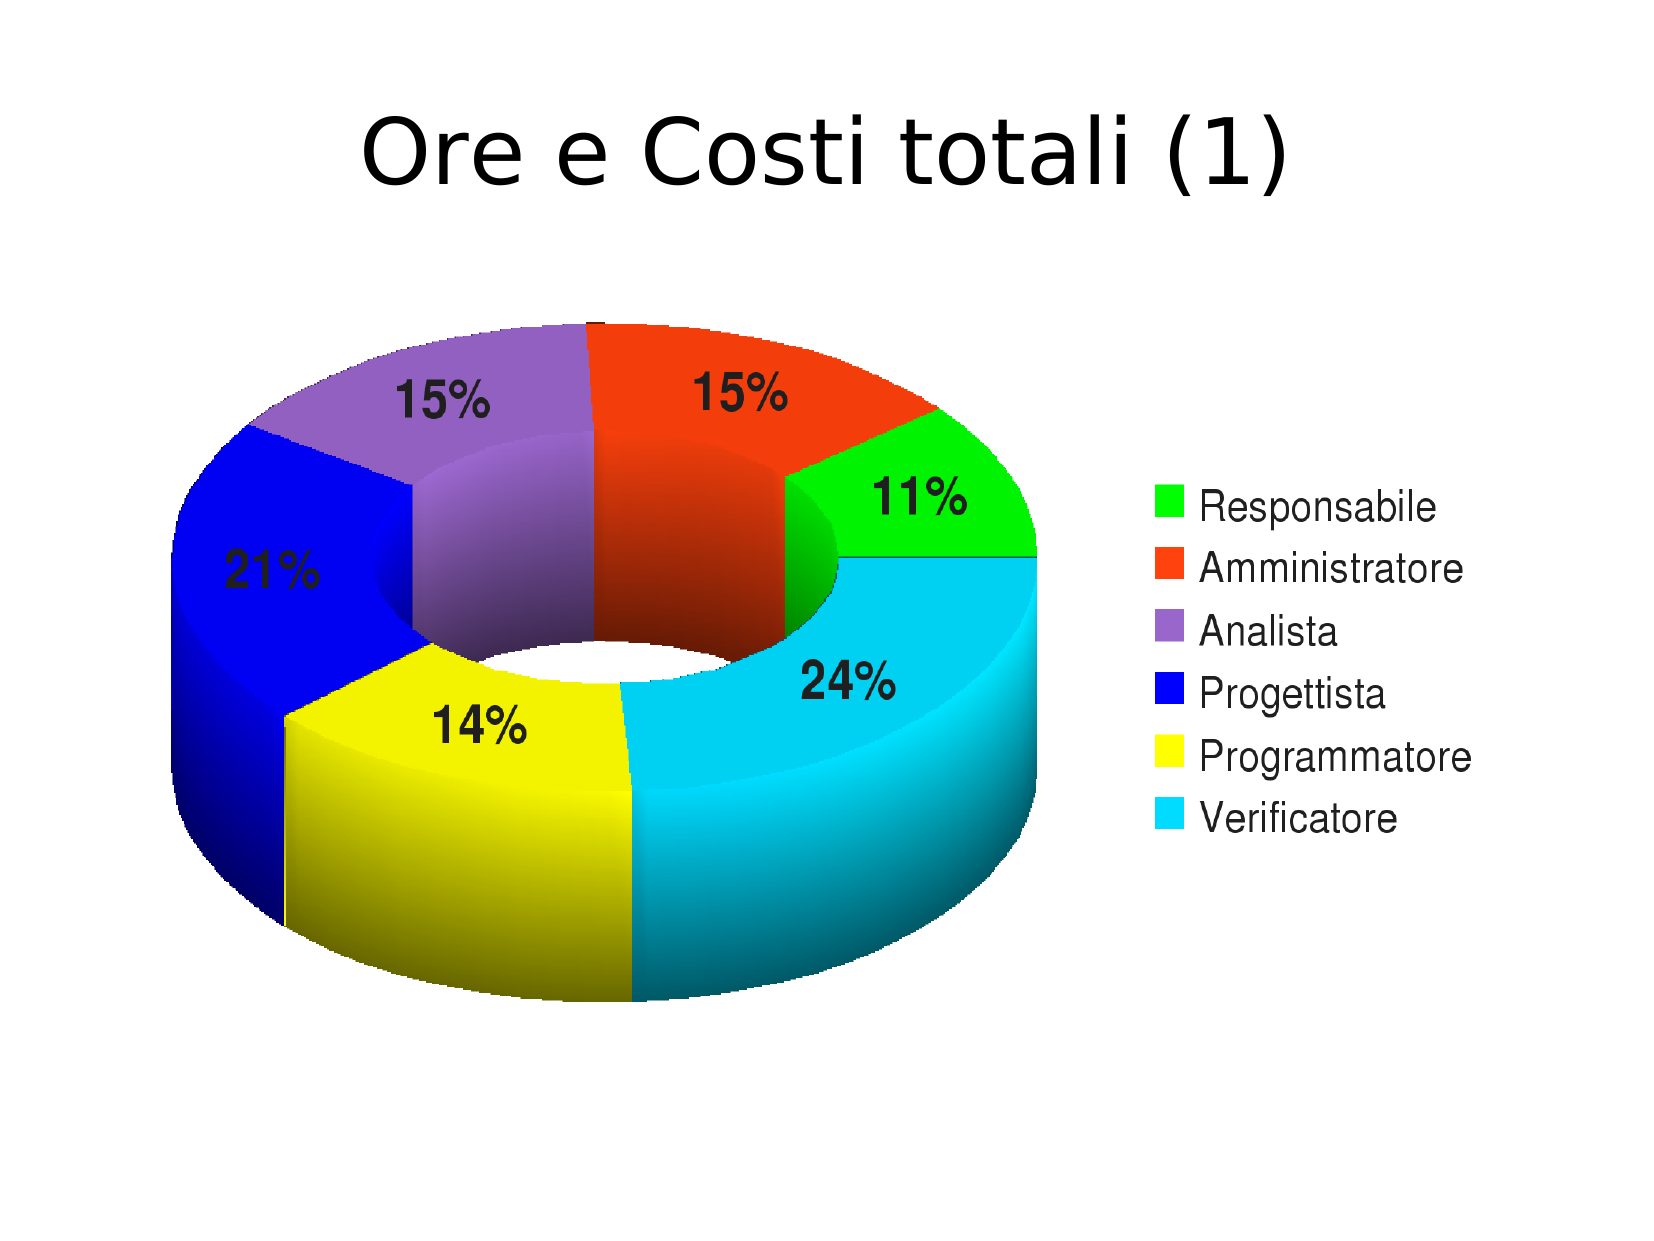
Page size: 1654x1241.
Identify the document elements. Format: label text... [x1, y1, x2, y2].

title Ore e Costi totali (1) [82, 56, 1571, 250]
picture [59, 265, 1595, 1182]
